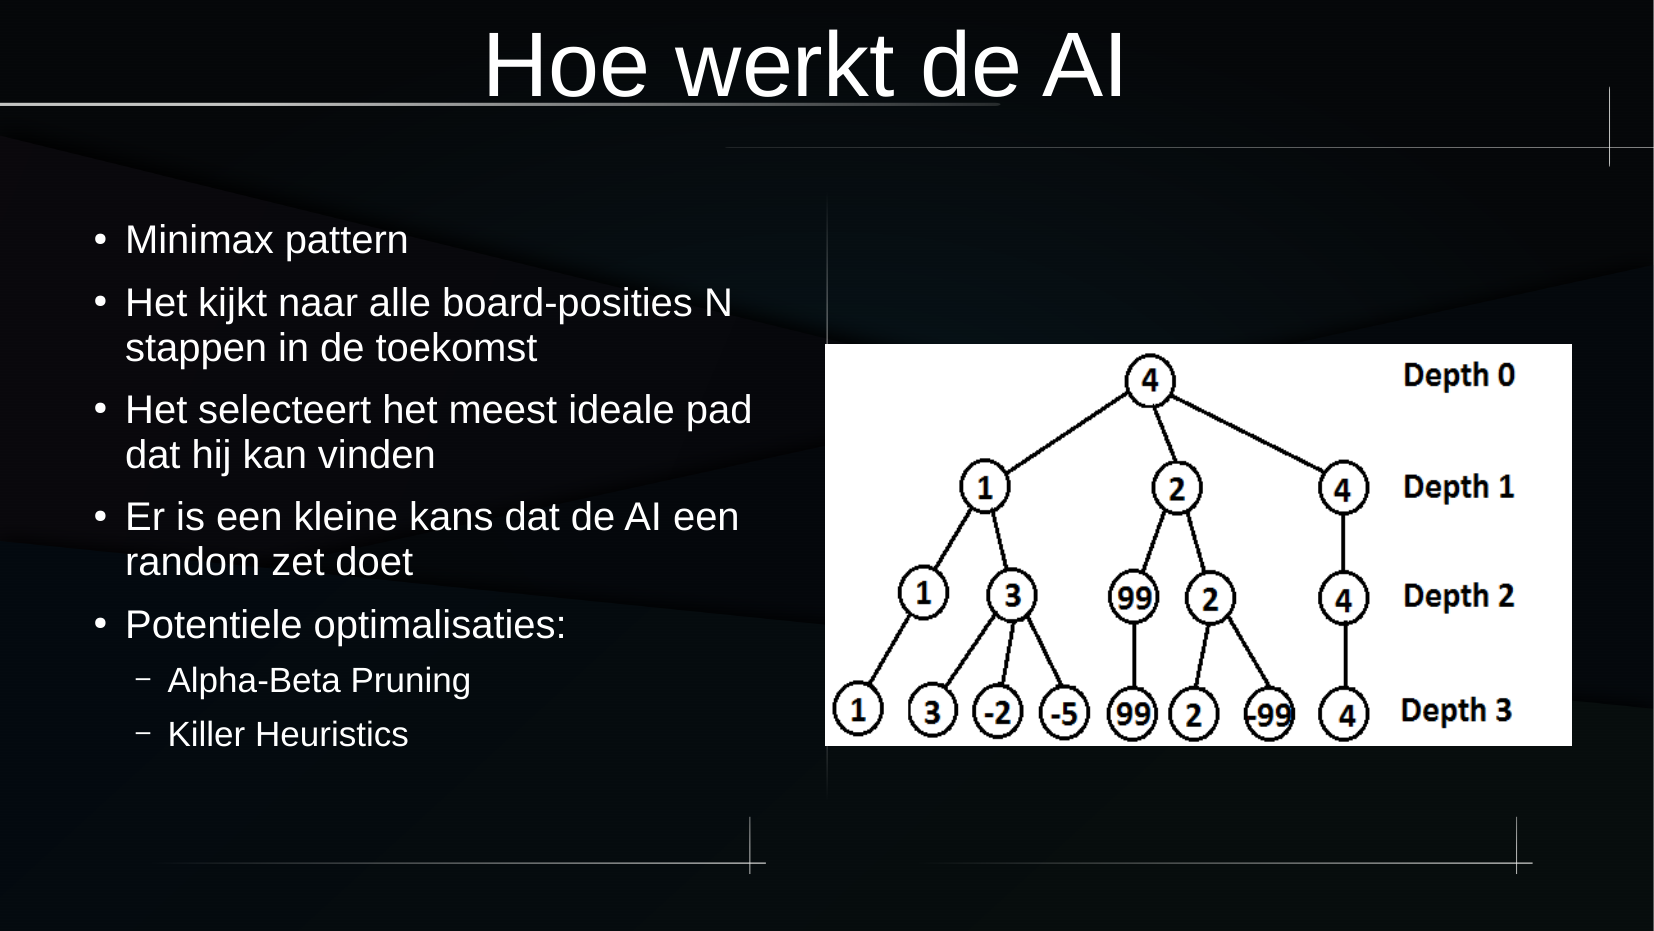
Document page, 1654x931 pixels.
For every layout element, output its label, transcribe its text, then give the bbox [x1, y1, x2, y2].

list Minimax pattern Het kijkt naar alle board-posities N stappen in de toekomst Het selecteert het meest ideale pad dat hij kan vinden Er is een kleine kans dat de AI een random zet doet Potentiele optimalisaties: Alpha-Beta Pruning Killer Heuristics [82, 217, 809, 758]
picture [0, 0, 1654, 931]
title Hoe werkt de AI [23, 11, 1589, 119]
